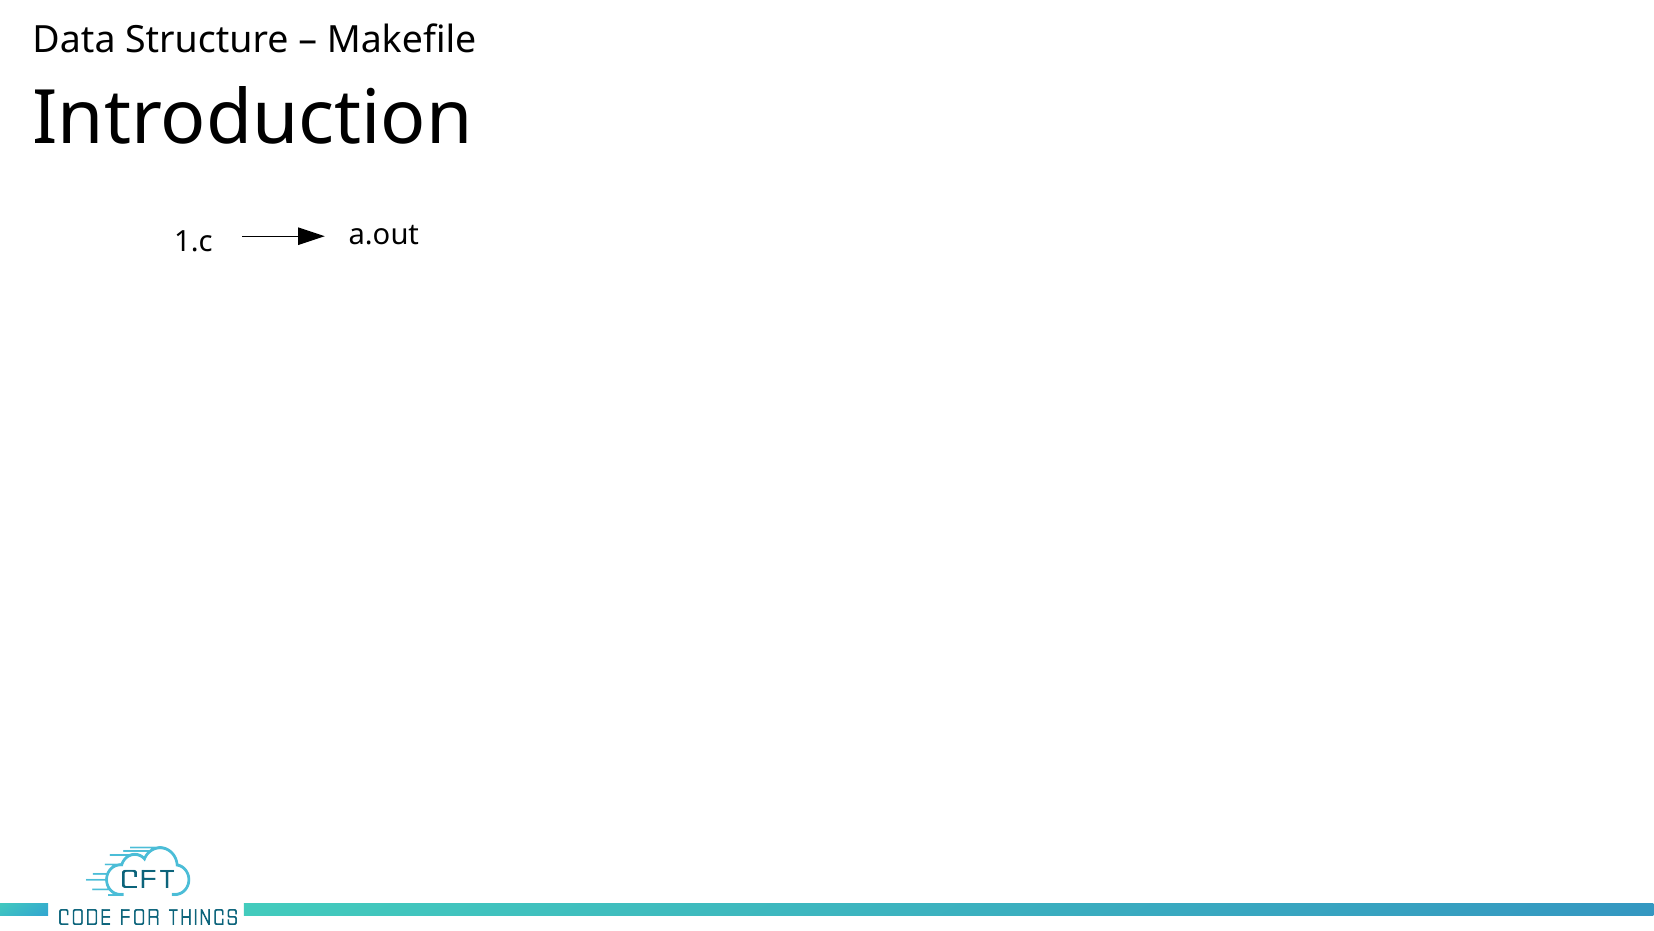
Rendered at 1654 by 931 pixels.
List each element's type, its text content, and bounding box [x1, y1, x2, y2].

picture [59, 846, 237, 925]
title Data Structure – Makefile Introduction [32, 12, 1184, 166]
text_box 1.c [159, 212, 243, 262]
text_box a.out [333, 203, 450, 260]
